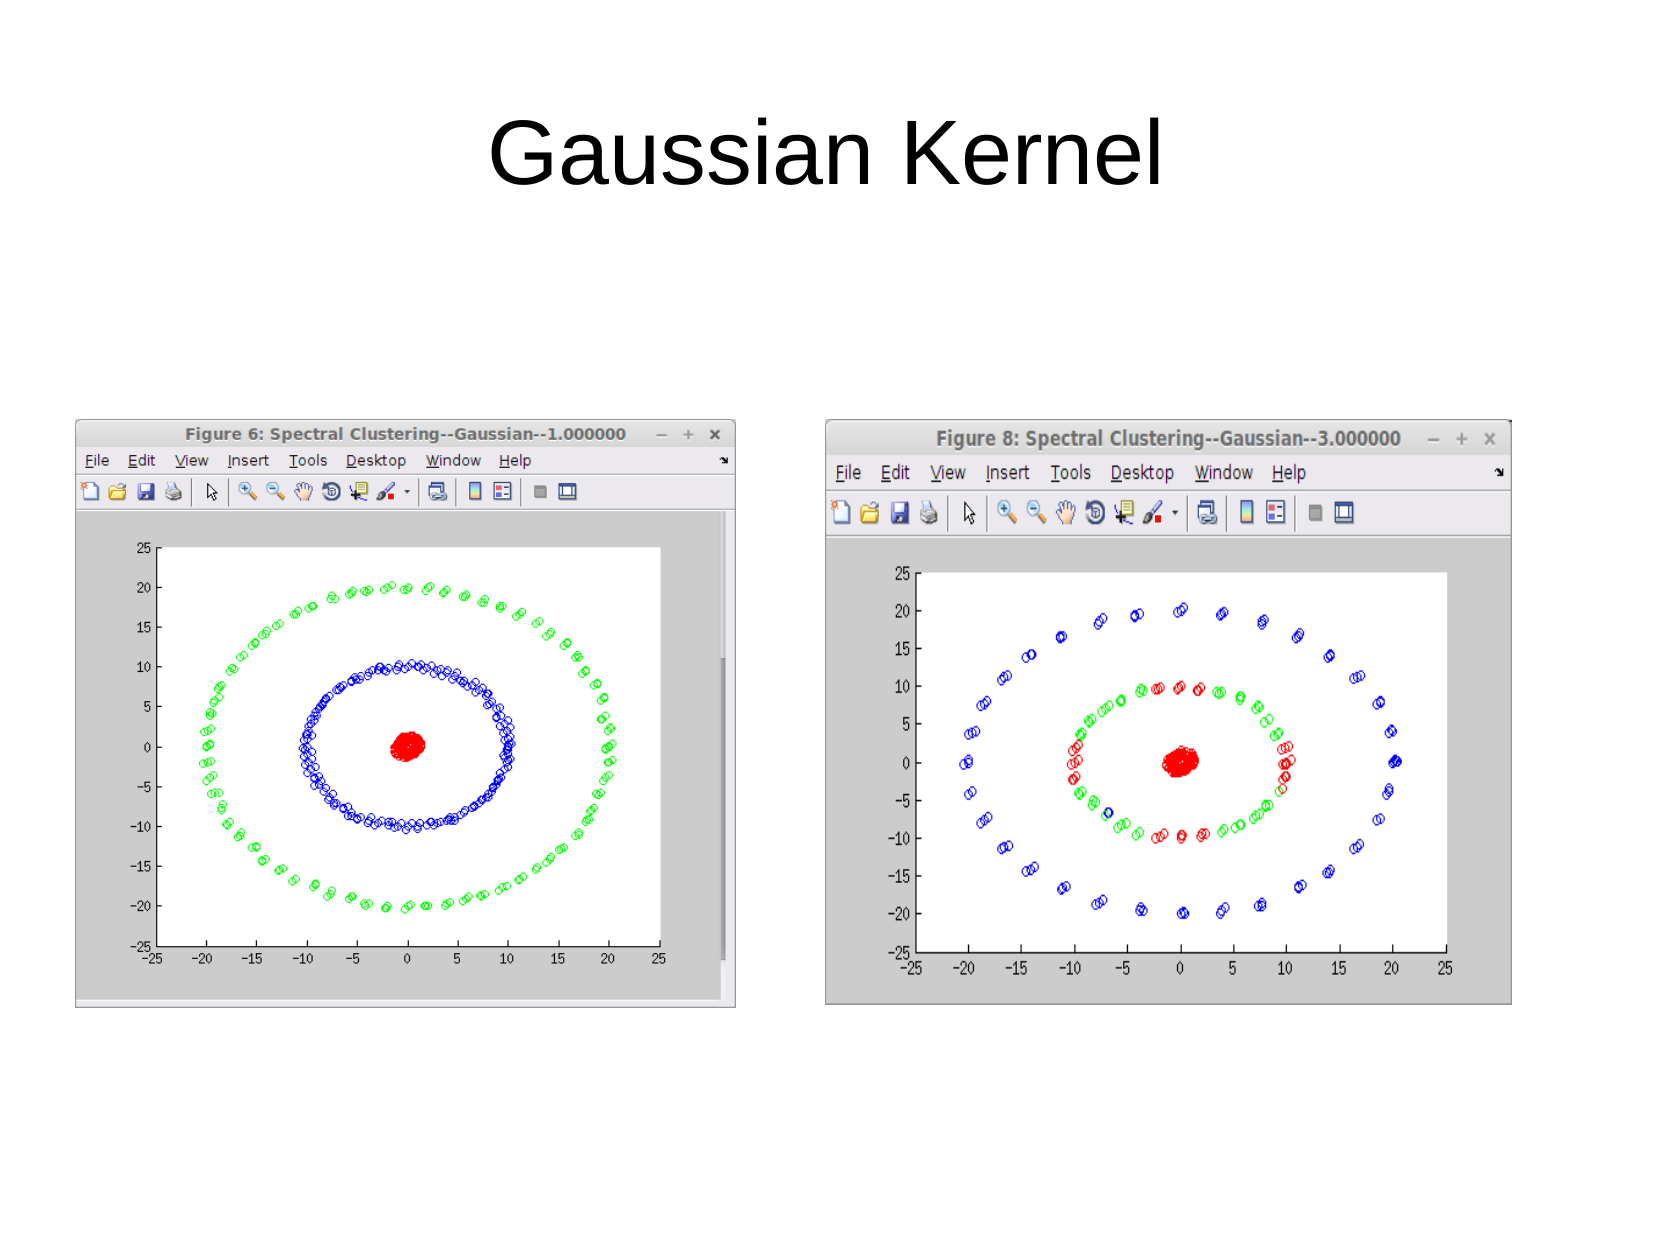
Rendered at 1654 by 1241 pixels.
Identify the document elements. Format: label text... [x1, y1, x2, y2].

picture [825, 419, 1512, 1006]
picture [75, 419, 736, 1008]
title Gaussian Kernel [82, 49, 1571, 257]
